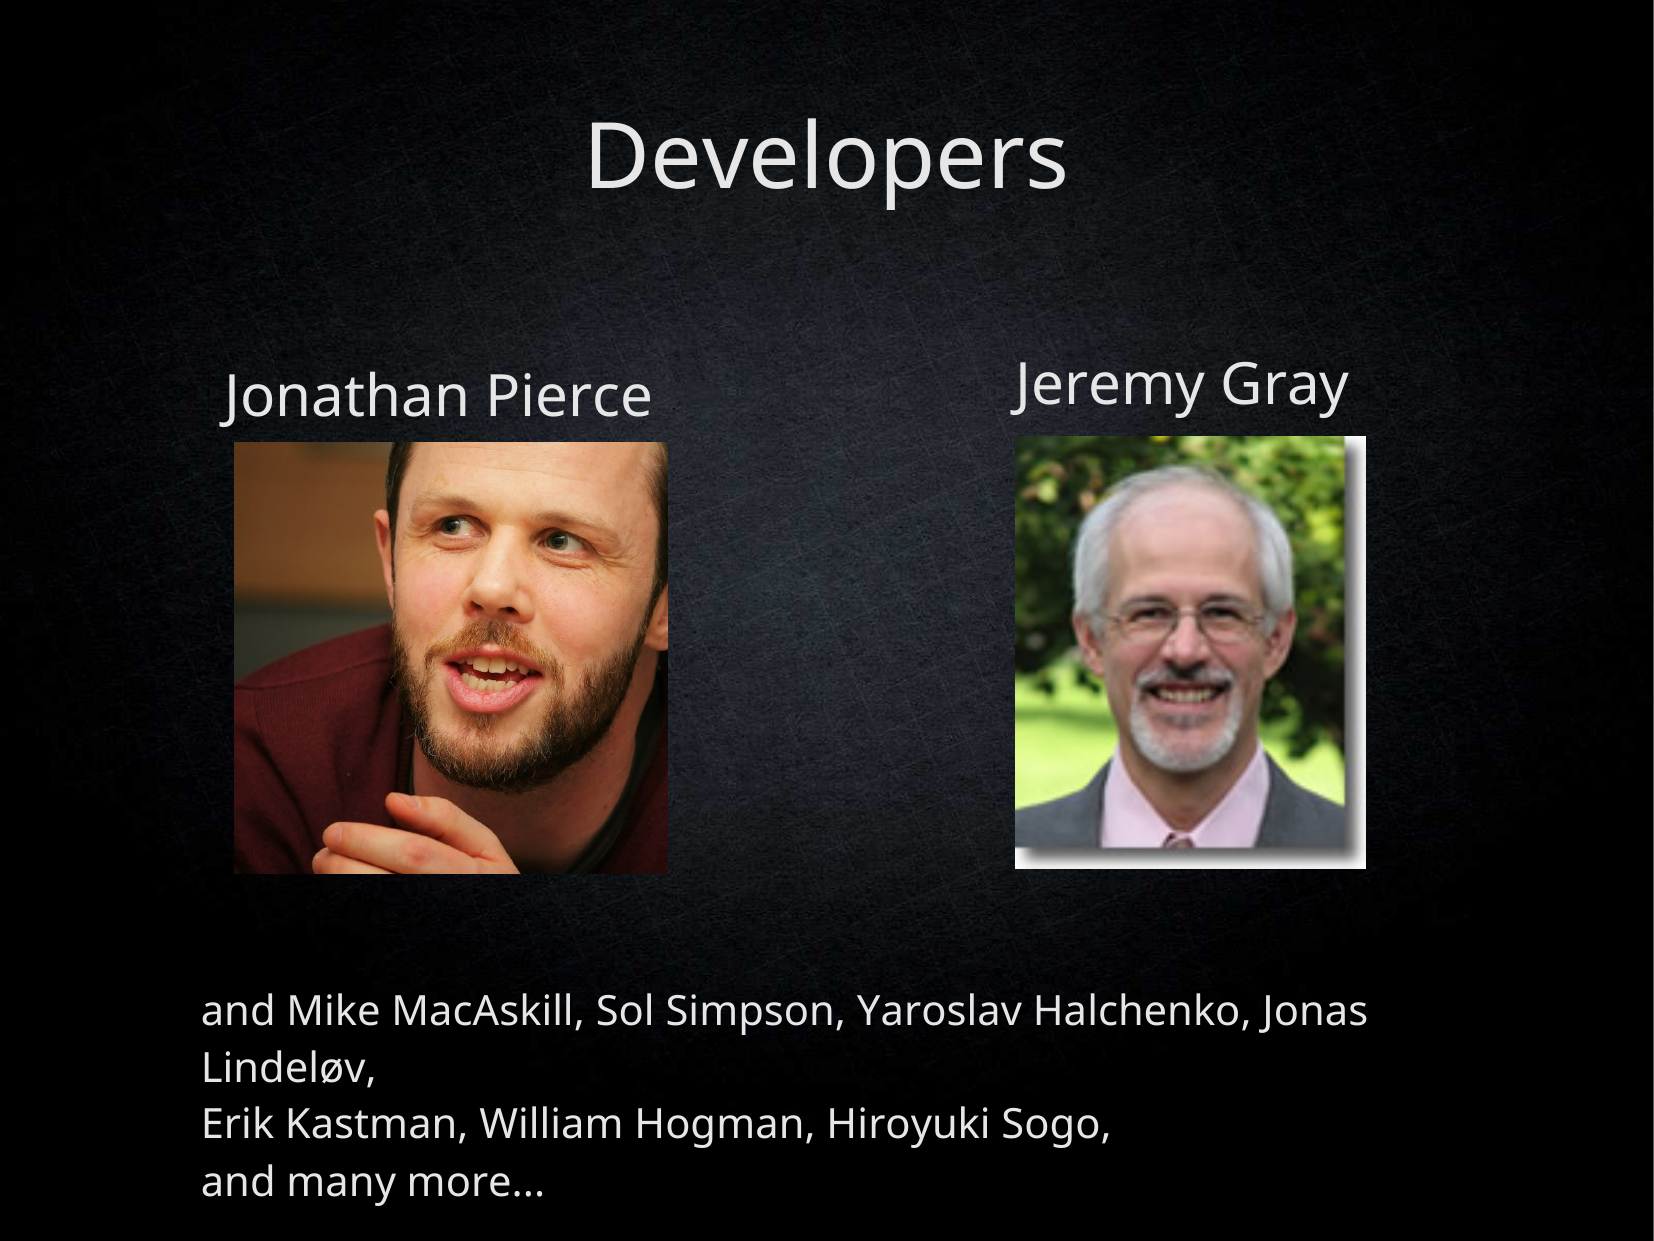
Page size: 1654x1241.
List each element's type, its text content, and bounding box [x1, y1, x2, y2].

picture [0, 0, 1654, 1241]
title Developers [82, 49, 1571, 257]
list Jeremy Gray [944, 342, 1512, 419]
list Jonathan Pierce [153, 354, 721, 431]
list and Mike MacAskill, Sol Simpson, Yaroslav Halchenko, Jonas Lindeløv, Erik Kastman, William Hogman, Hiroyuki Sogo, and many more... [129, 980, 1524, 1126]
